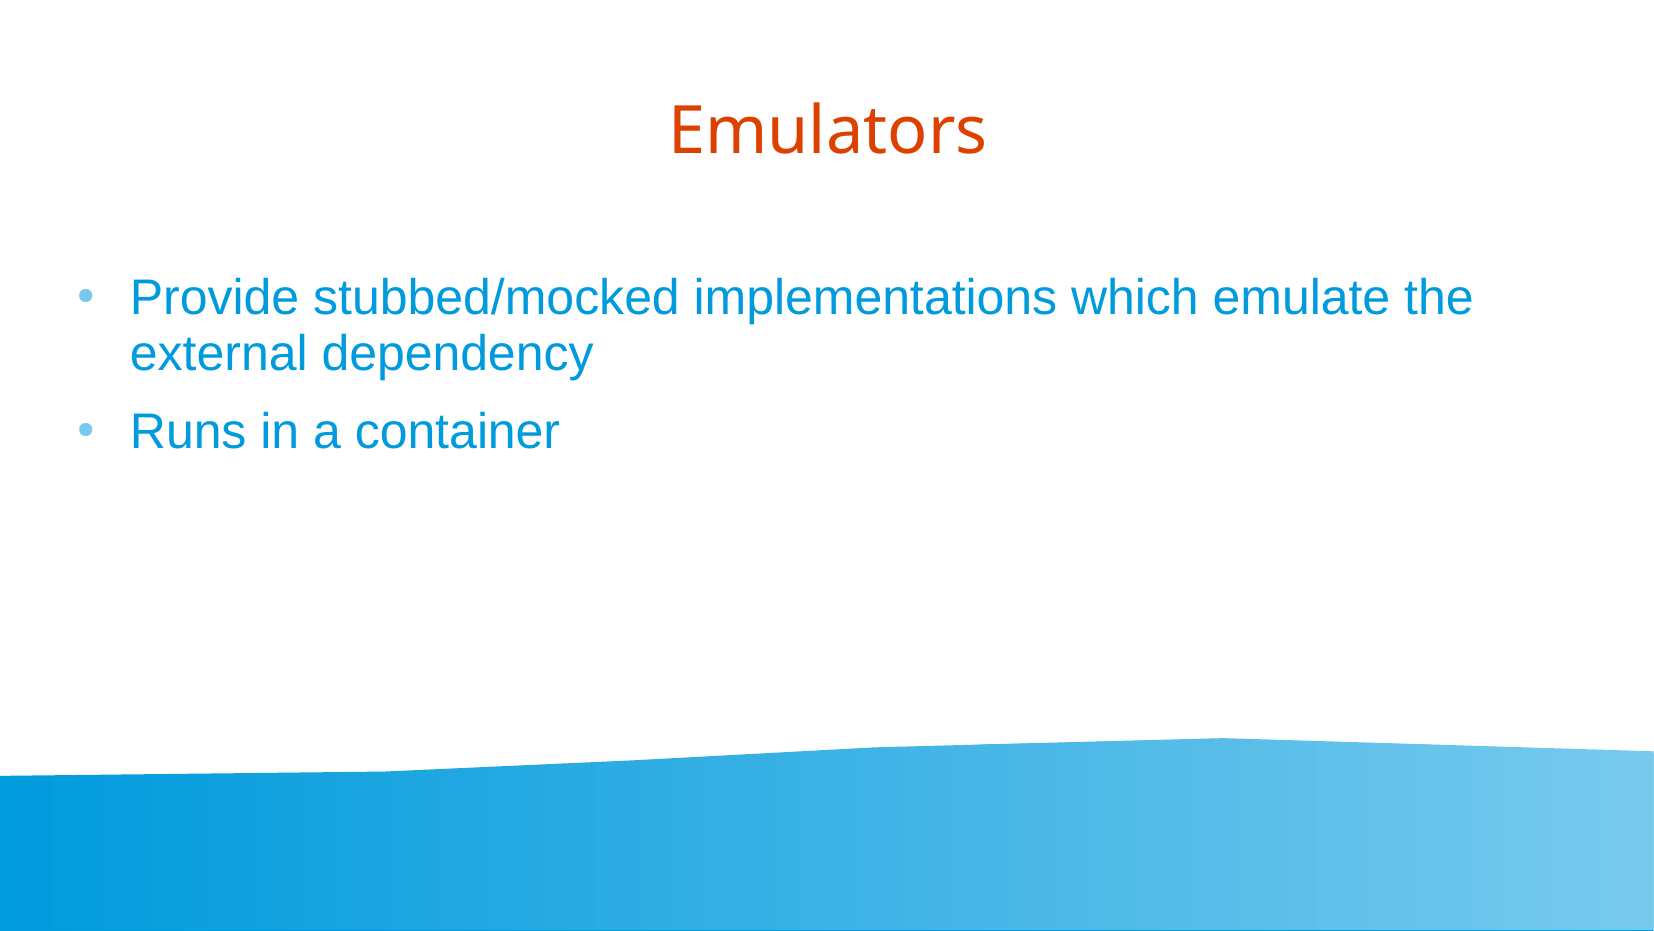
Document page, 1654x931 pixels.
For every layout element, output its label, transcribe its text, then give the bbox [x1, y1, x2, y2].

title Emulators [89, 38, 1567, 217]
list Provide stubbed/mocked implementations which emulate the external dependency Runs in a container [59, 269, 1612, 589]
